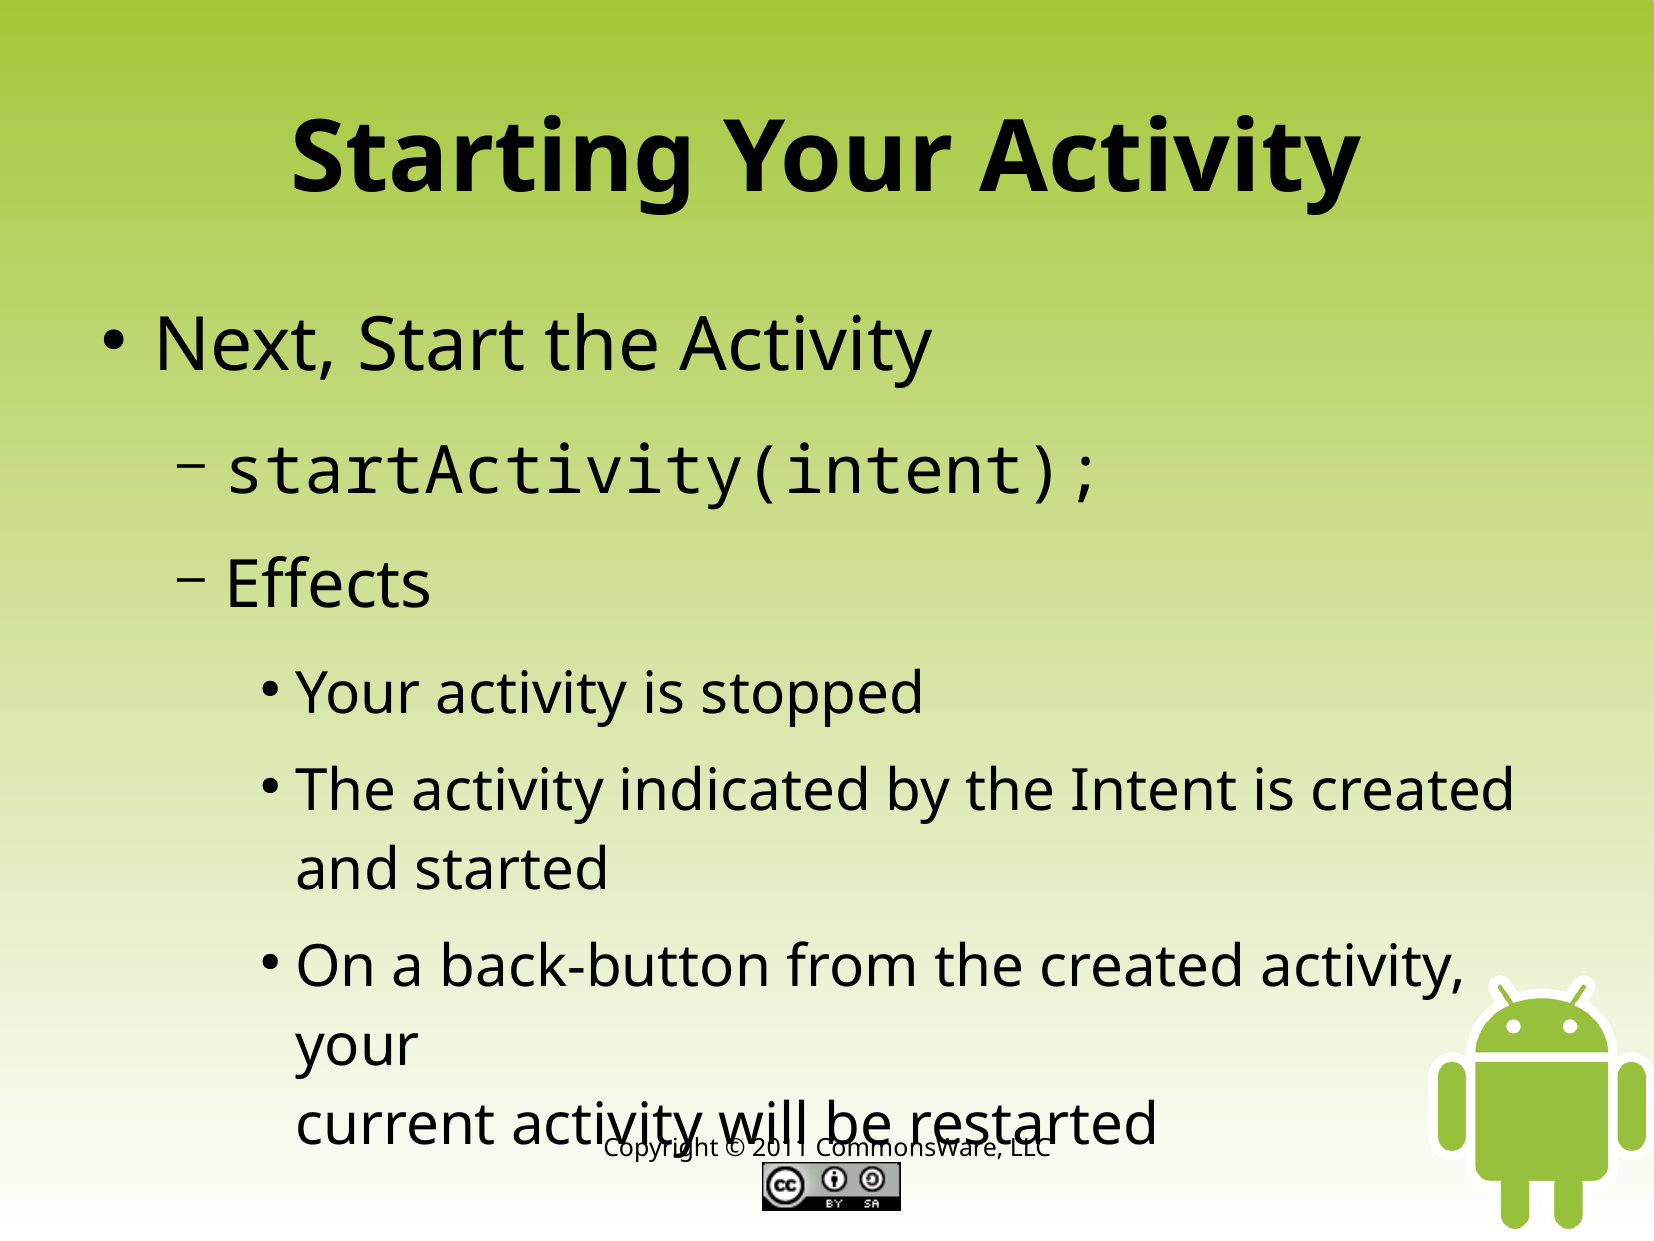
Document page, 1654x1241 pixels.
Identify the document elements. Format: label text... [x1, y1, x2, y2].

picture [762, 1162, 901, 1211]
picture [1428, 975, 1654, 1238]
title Starting Your Activity [82, 49, 1571, 257]
list Next, Start the Activity startActivity(intent); Effects Your activity is stopped The activity indicated by the Intent is created and started On a back-button from the created activity, your current activity will be restarted [82, 290, 1538, 1088]
